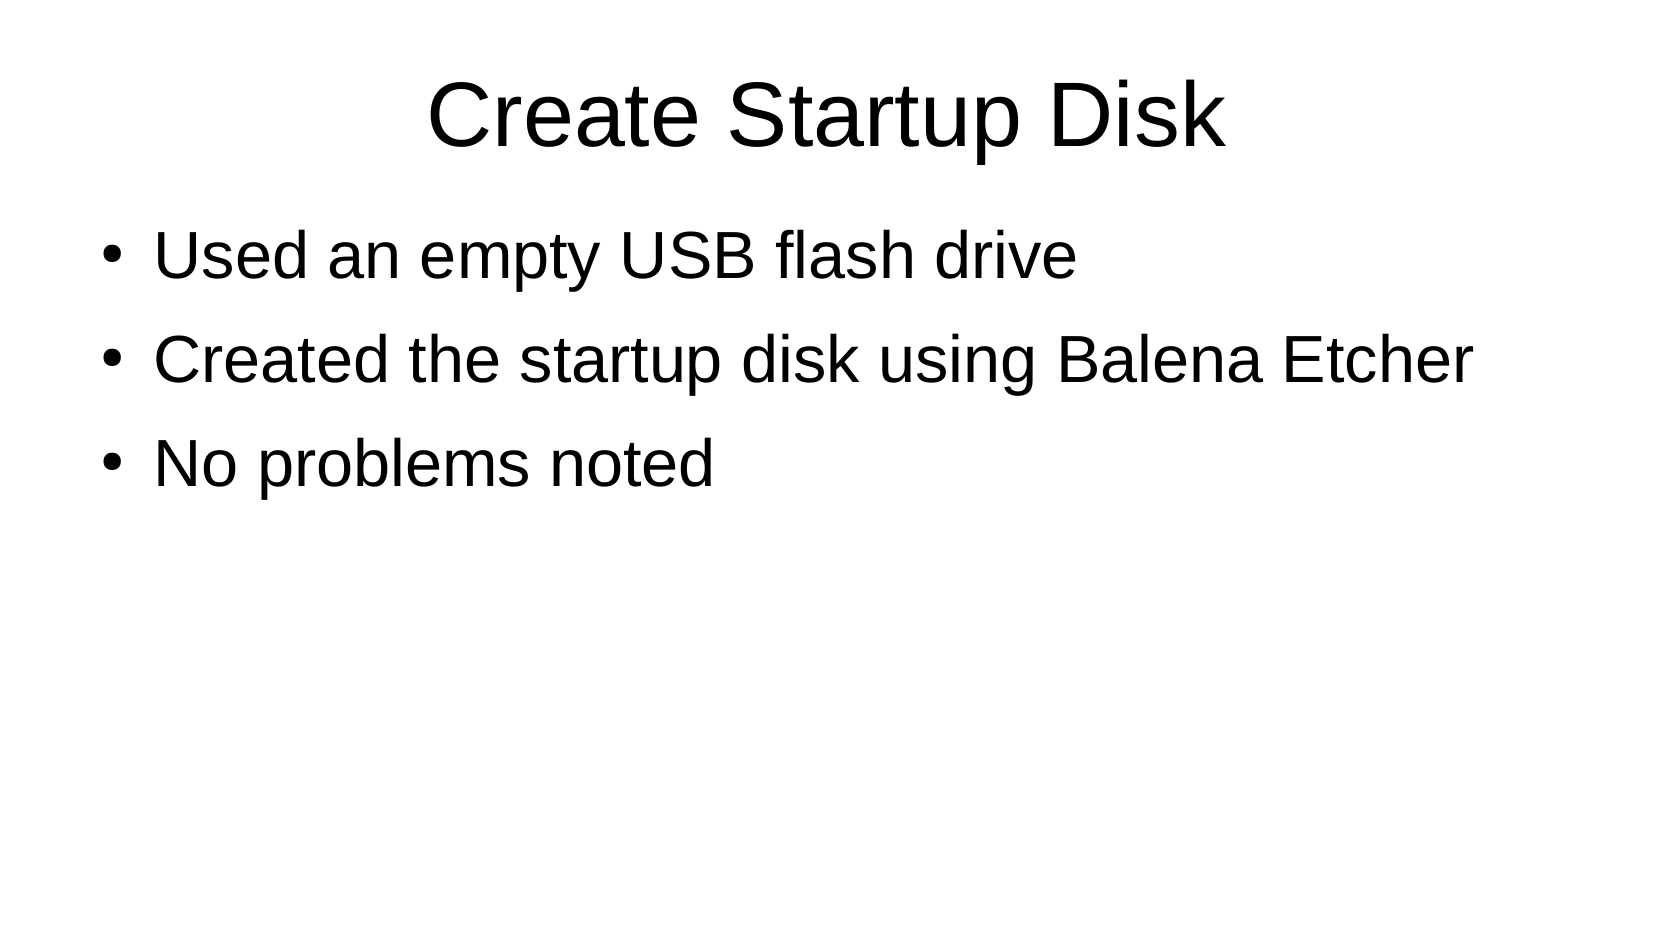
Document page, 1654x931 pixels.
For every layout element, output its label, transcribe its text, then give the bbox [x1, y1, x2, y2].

list Used an empty USB flash drive Created the startup disk using Balena Etcher No problems noted [82, 217, 1571, 758]
title Create Startup Disk [82, 37, 1571, 193]
